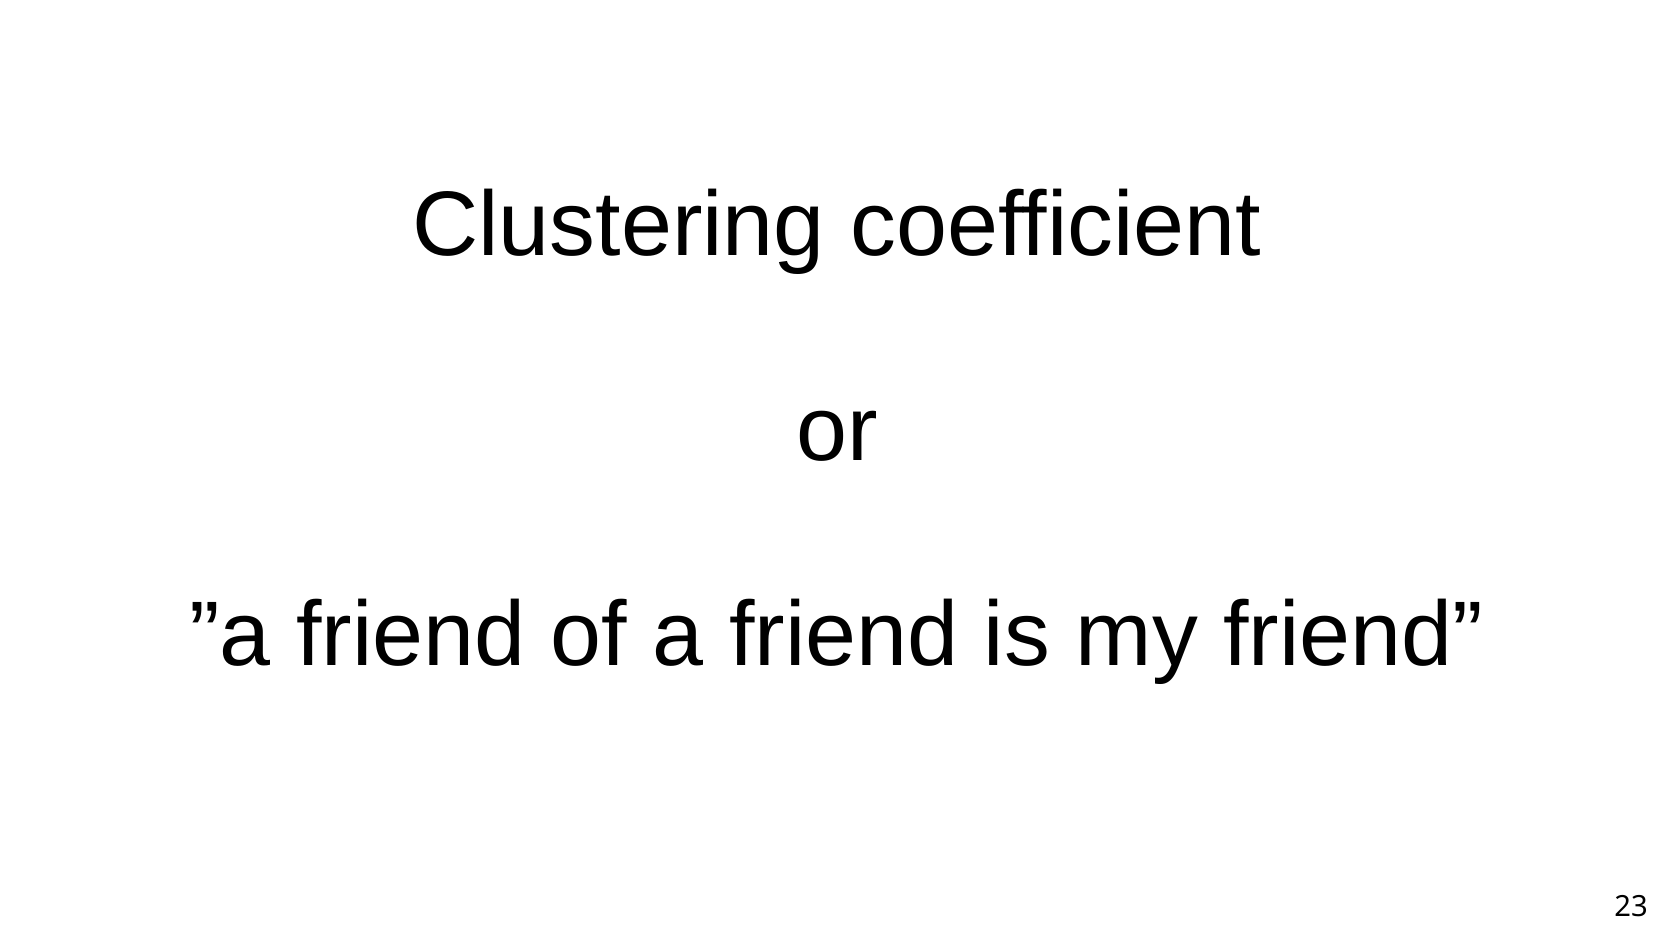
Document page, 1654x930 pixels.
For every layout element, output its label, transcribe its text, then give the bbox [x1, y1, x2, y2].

title Clustering coefficient or ”a friend of a friend is my friend” [93, 172, 1582, 685]
